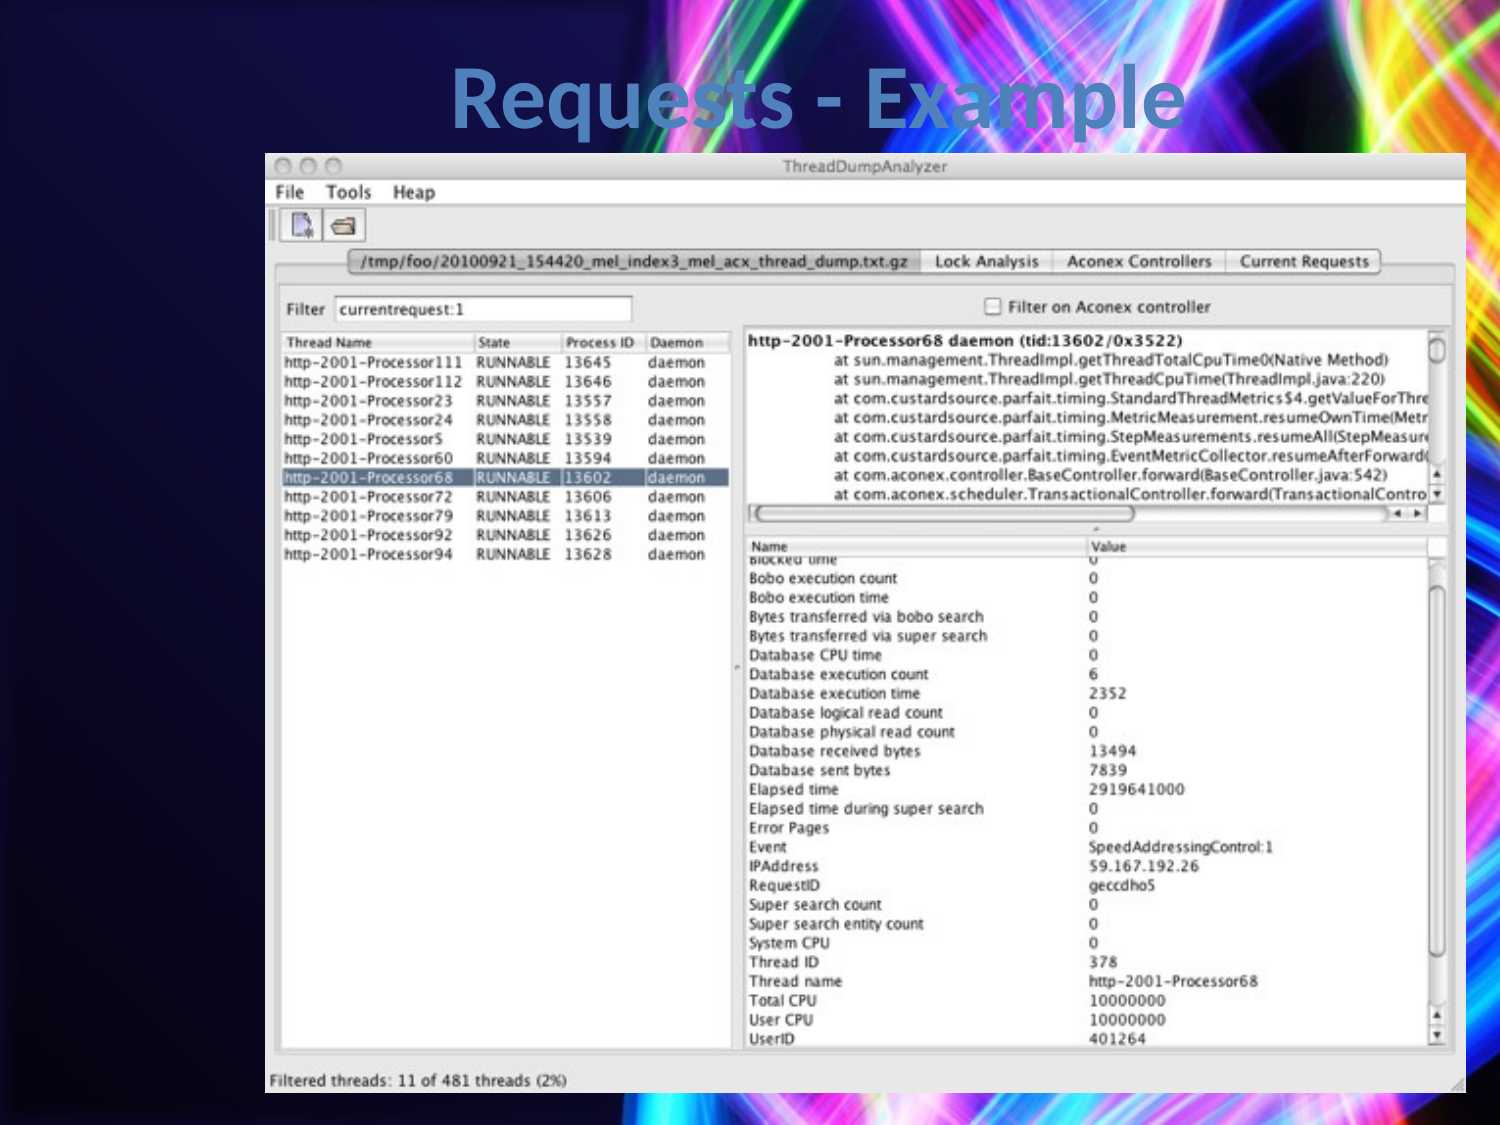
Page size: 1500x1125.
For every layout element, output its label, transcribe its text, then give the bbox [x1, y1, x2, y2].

title Requests - Example [213, 9, 1425, 201]
picture [0, 0, 1500, 1125]
